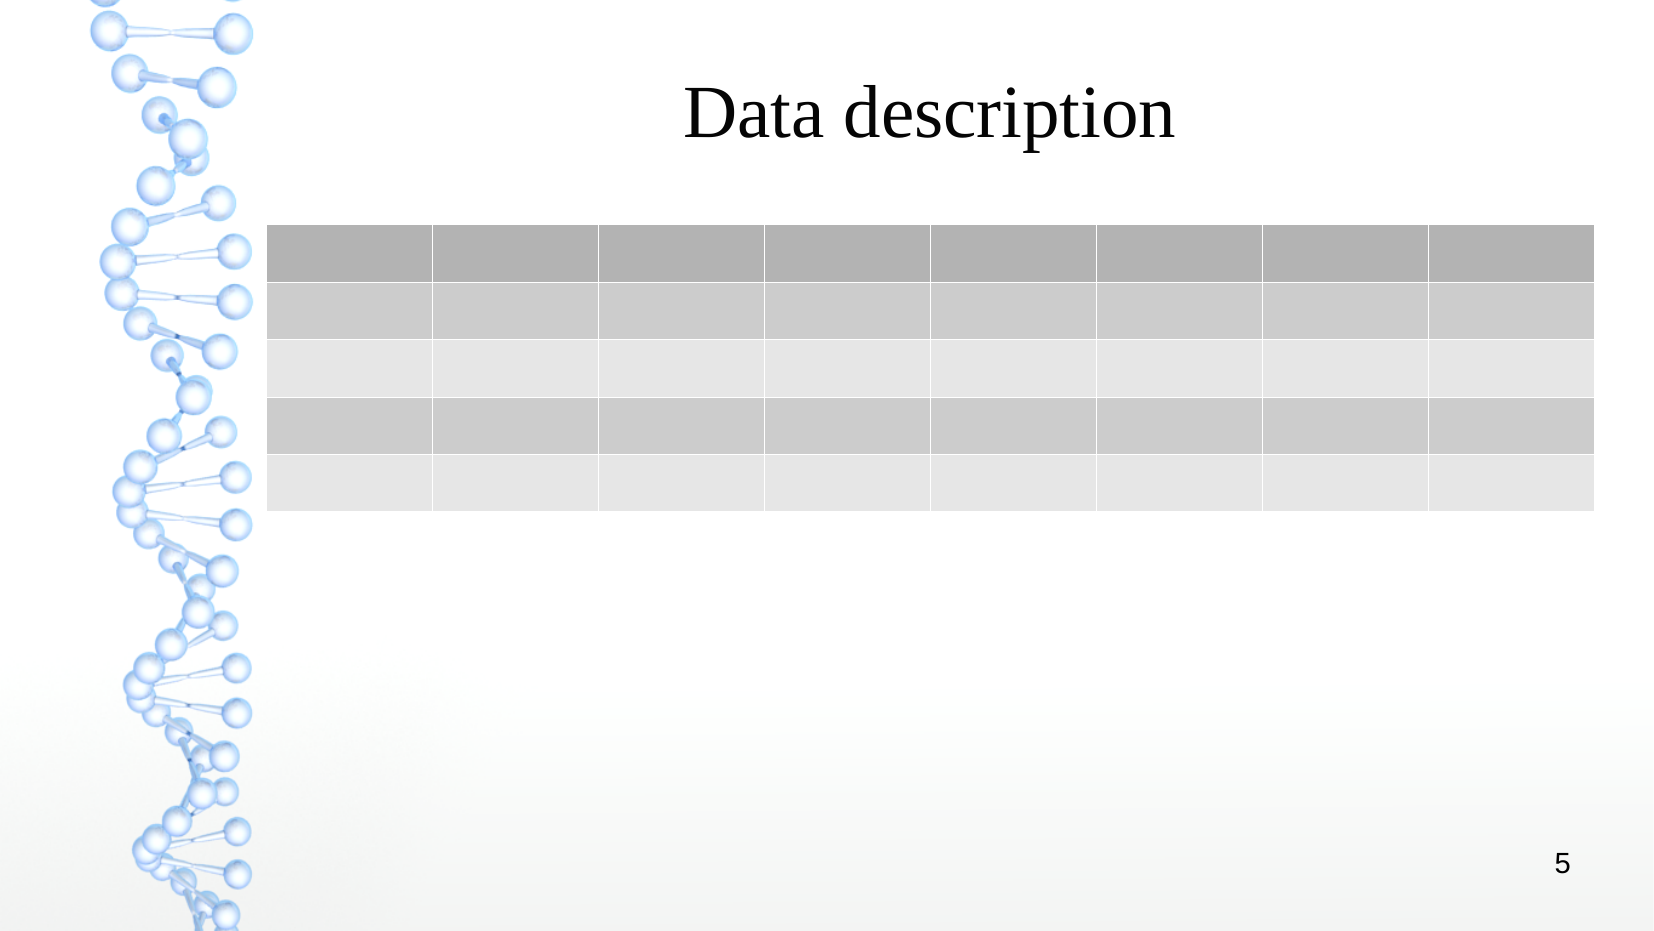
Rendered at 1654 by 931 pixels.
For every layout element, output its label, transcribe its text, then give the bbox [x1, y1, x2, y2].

table_cell [1429, 283, 1594, 339]
table_cell [1097, 398, 1262, 454]
table_cell [1263, 455, 1428, 511]
picture [0, 0, 1654, 931]
table_cell [1097, 340, 1262, 397]
table_cell [931, 283, 1096, 339]
table_cell [1097, 283, 1262, 339]
table_header [1263, 225, 1428, 282]
table_cell [765, 455, 930, 511]
table_cell [1429, 340, 1594, 397]
table_header [765, 225, 930, 282]
table_cell [599, 398, 764, 454]
table_cell [433, 283, 598, 339]
table_cell [433, 455, 598, 511]
table_header [1097, 225, 1262, 282]
table_cell [433, 398, 598, 454]
table_cell [1429, 455, 1594, 511]
table_header [1429, 225, 1594, 282]
table_header [433, 225, 598, 282]
table_cell [765, 398, 930, 454]
table_cell [1263, 340, 1428, 397]
table_cell [765, 283, 930, 339]
table_cell [267, 398, 432, 454]
table_cell [599, 283, 764, 339]
table_cell [267, 455, 432, 511]
table_cell [599, 340, 764, 397]
table_cell [931, 340, 1096, 397]
table_header [931, 225, 1096, 282]
table_cell [931, 455, 1096, 511]
table_cell [267, 283, 432, 339]
table_cell [1263, 398, 1428, 454]
table_cell [267, 340, 432, 397]
table_header [267, 225, 432, 282]
table_cell [931, 398, 1096, 454]
table_cell [1263, 283, 1428, 339]
title Data description [265, 35, 1595, 189]
table_cell [1097, 455, 1262, 511]
table_header [599, 225, 764, 282]
table_cell [765, 340, 930, 397]
table_cell [433, 340, 598, 397]
table_cell [1429, 398, 1594, 454]
table_cell [599, 455, 764, 511]
